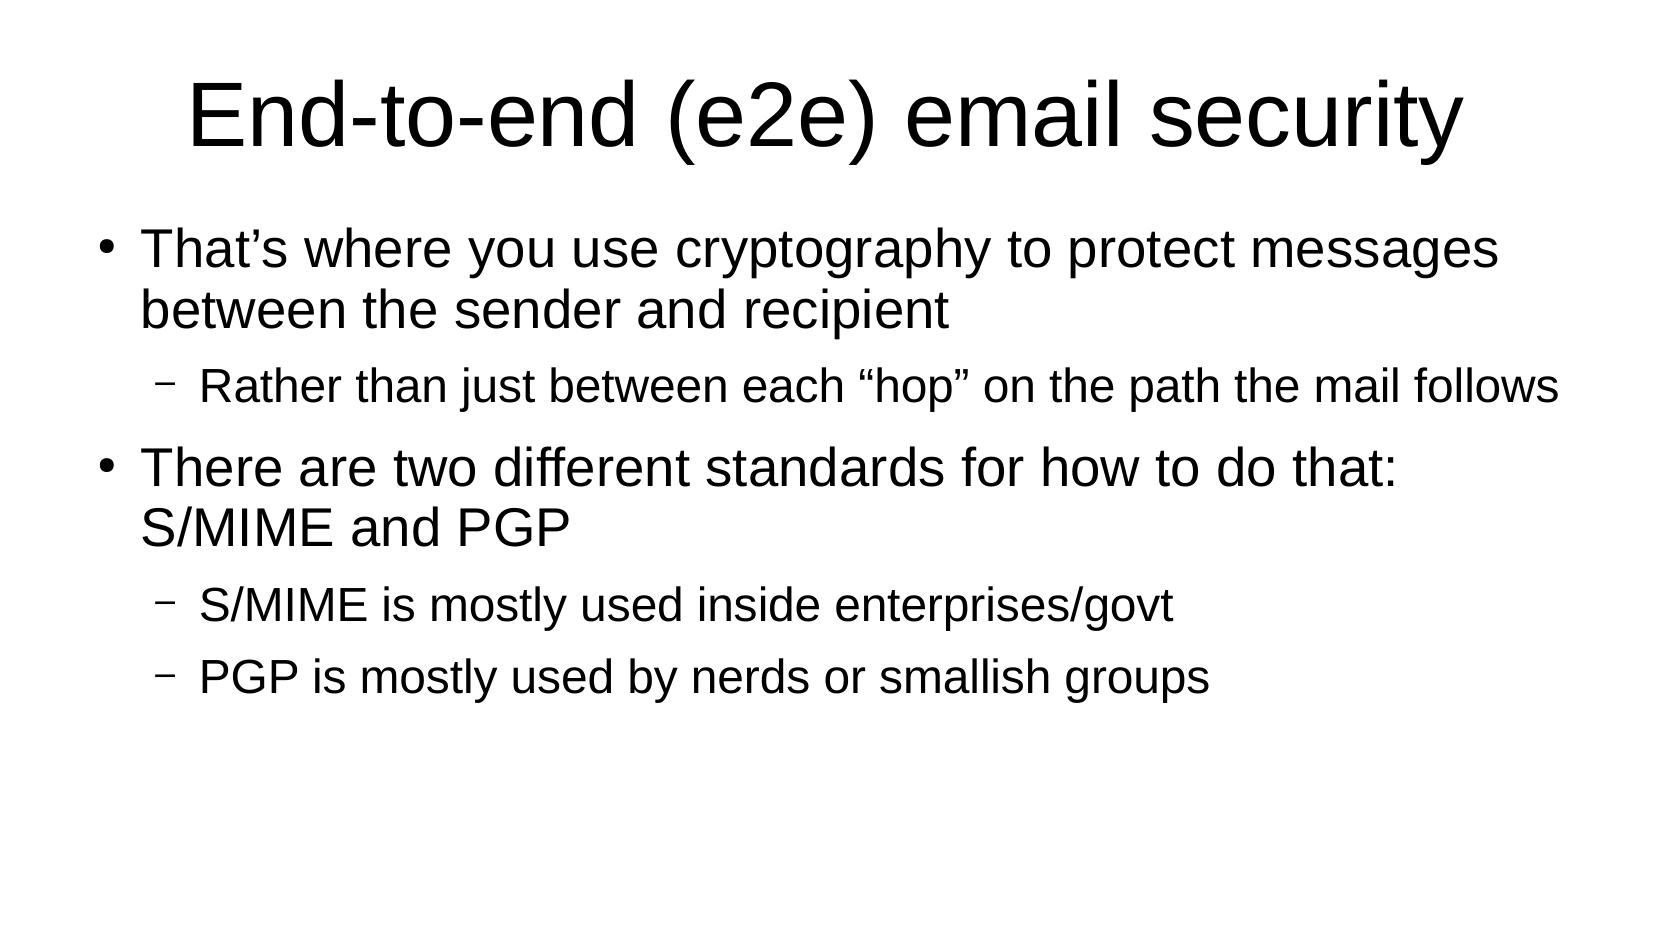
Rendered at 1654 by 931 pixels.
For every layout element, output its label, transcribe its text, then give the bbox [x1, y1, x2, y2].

title End-to-end (e2e) email security [82, 37, 1571, 193]
list That’s where you use cryptography to protect messages between the sender and recipient Rather than just between each “hop” on the path the mail follows There are two different standards for how to do that: S/MIME and PGP S/MIME is mostly used inside enterprises/govt PGP is mostly used by nerds or smallish groups [82, 217, 1571, 758]
